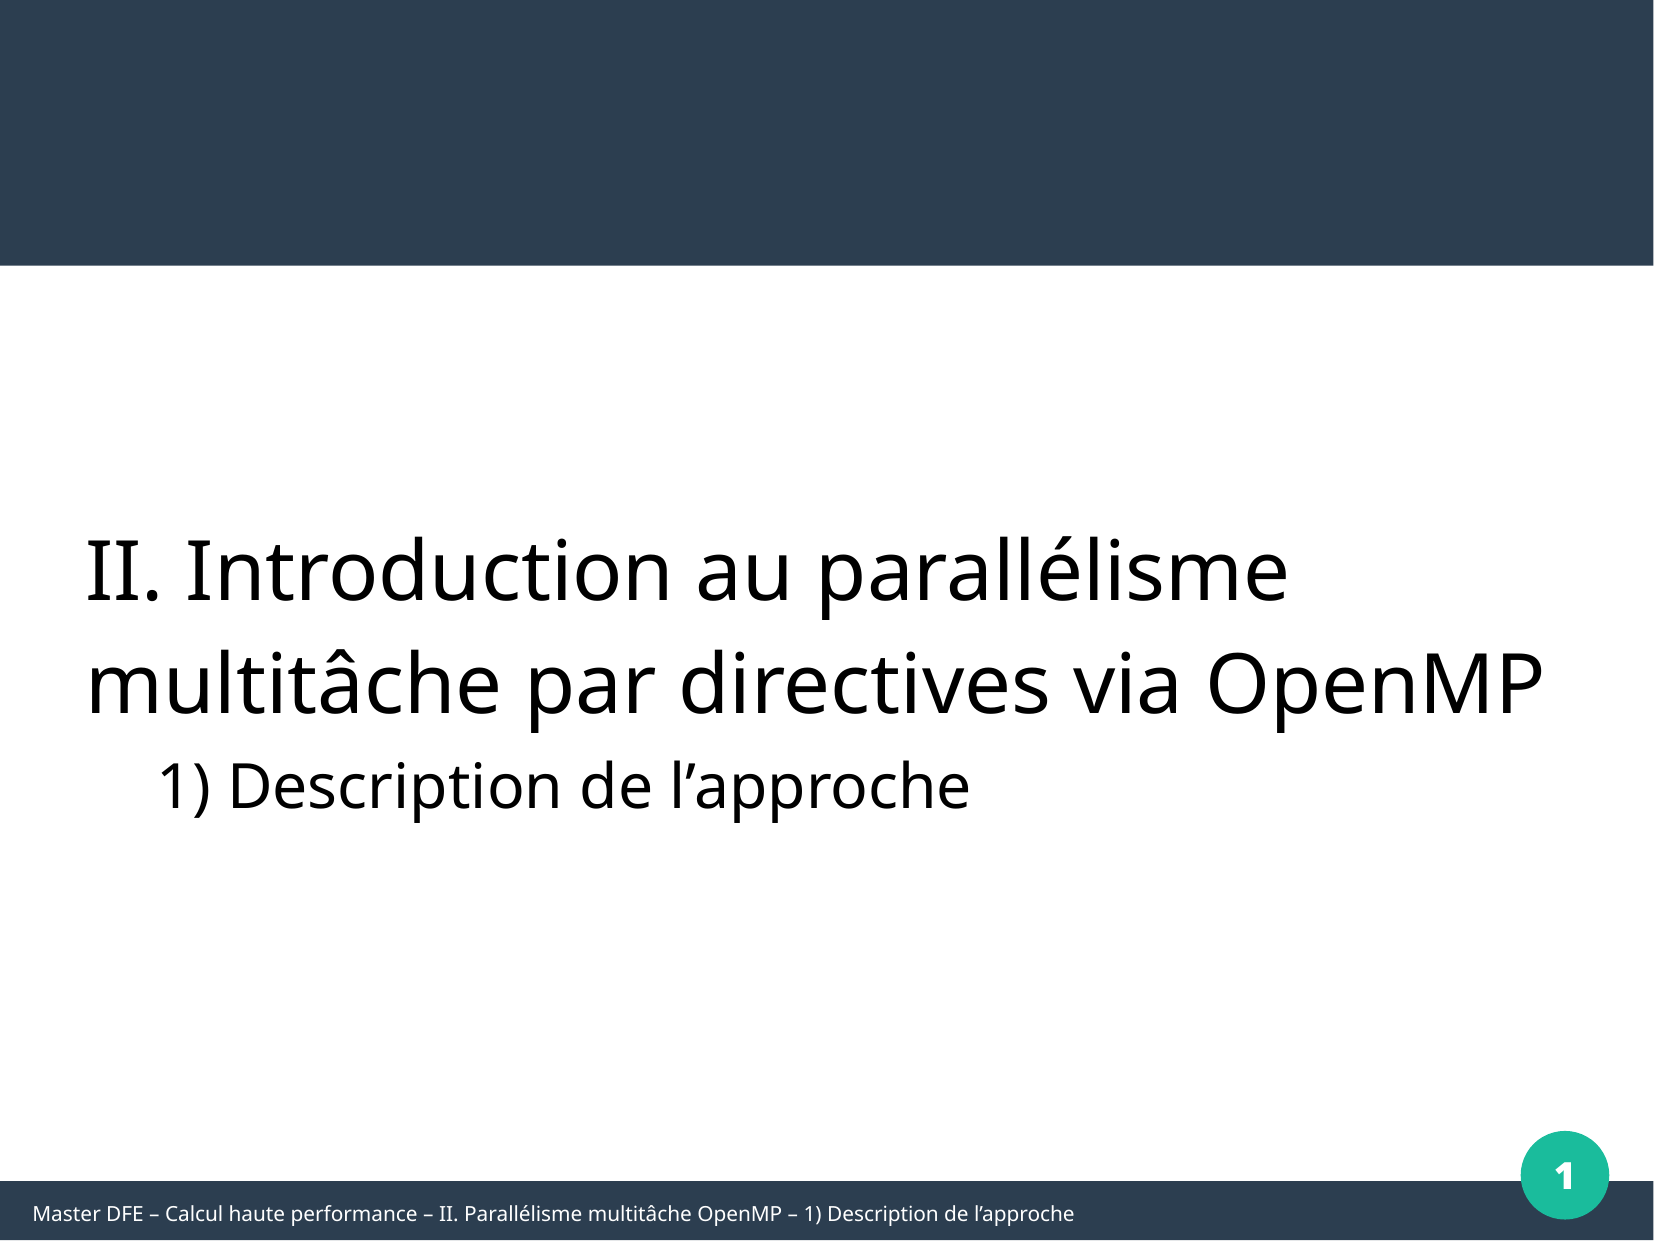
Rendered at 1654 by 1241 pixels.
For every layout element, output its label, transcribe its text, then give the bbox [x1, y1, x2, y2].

text_box 1) Description de l’approche [141, 734, 1607, 869]
text_box Master DFE – Calcul haute performance – II. Parallélisme multitâche OpenMP – 1) Description de l’approche [17, 1191, 1436, 1235]
text_box II. Introduction au parallélisme multitâche par directives via OpenMP [70, 503, 1583, 745]
